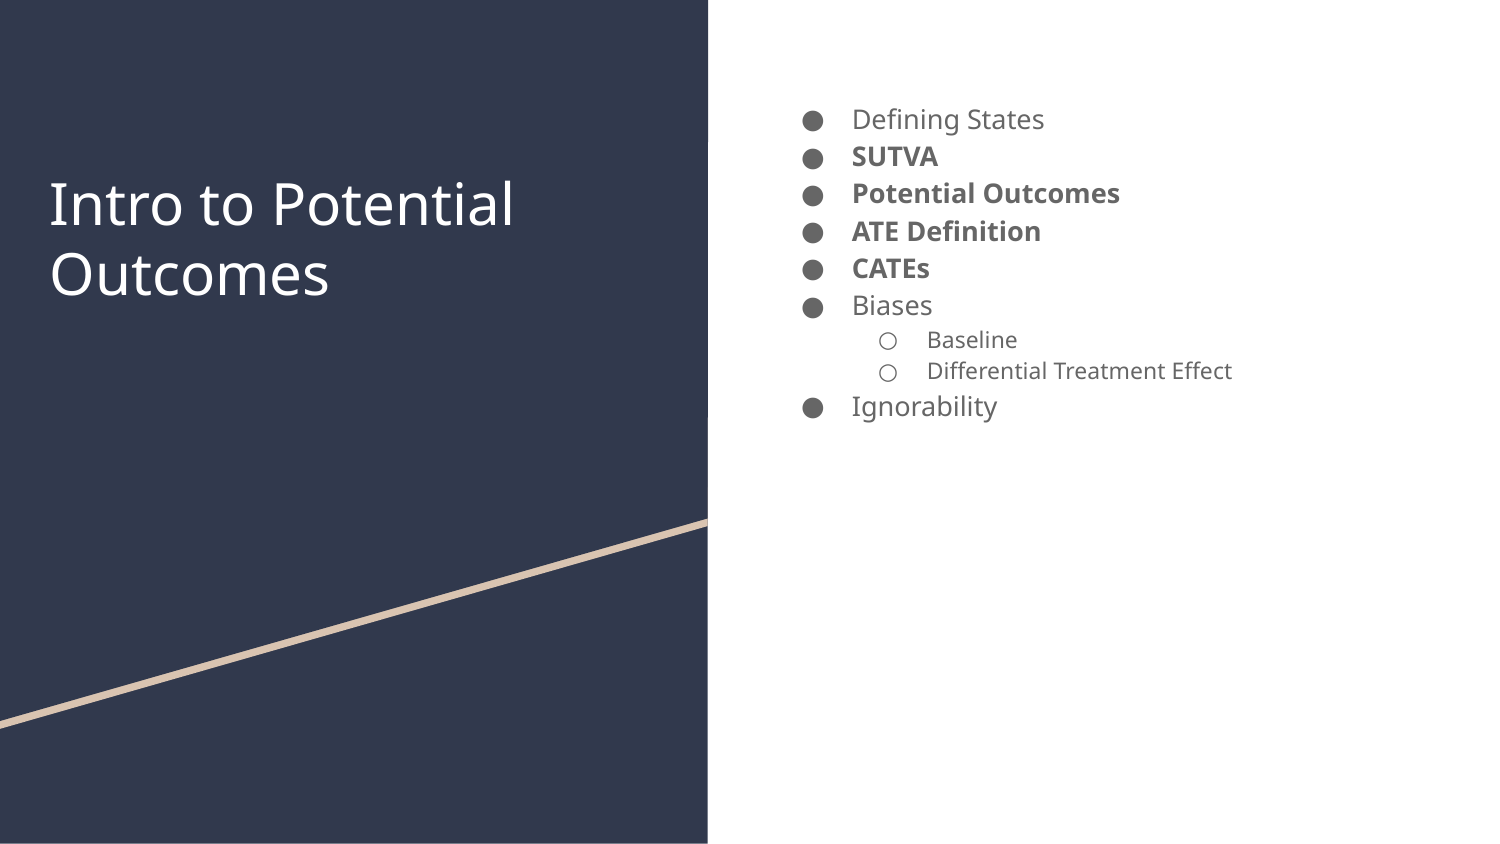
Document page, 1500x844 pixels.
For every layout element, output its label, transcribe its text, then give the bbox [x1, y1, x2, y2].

title Intro to Potential Outcomes [34, 82, 643, 494]
list Defining States SUTVA Potential Outcomes ATE Definition CATEs Biases Baseline Differential Treatment Effect Ignorability [761, 82, 1446, 755]
